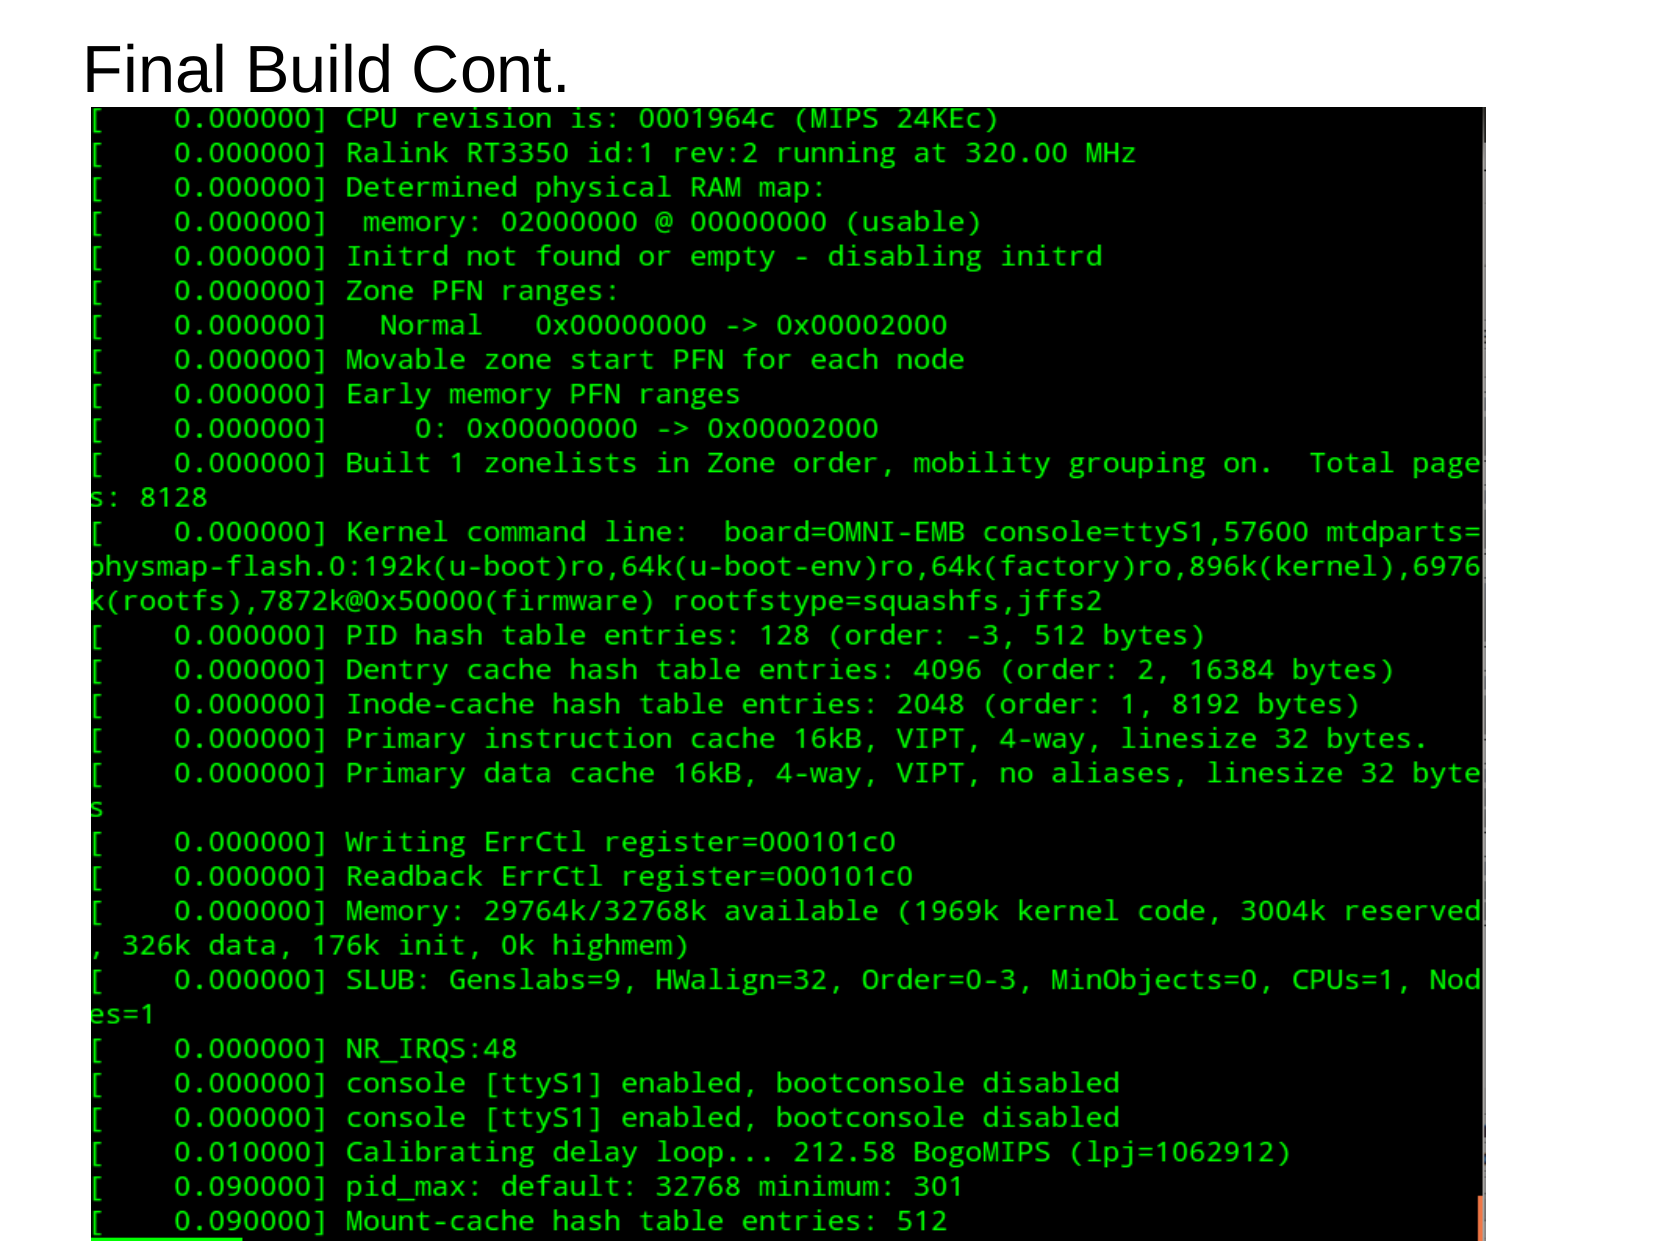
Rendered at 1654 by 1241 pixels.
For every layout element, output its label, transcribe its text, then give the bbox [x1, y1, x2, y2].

title Final Build Cont. [82, 32, 1571, 107]
picture [91, 107, 1486, 1241]
